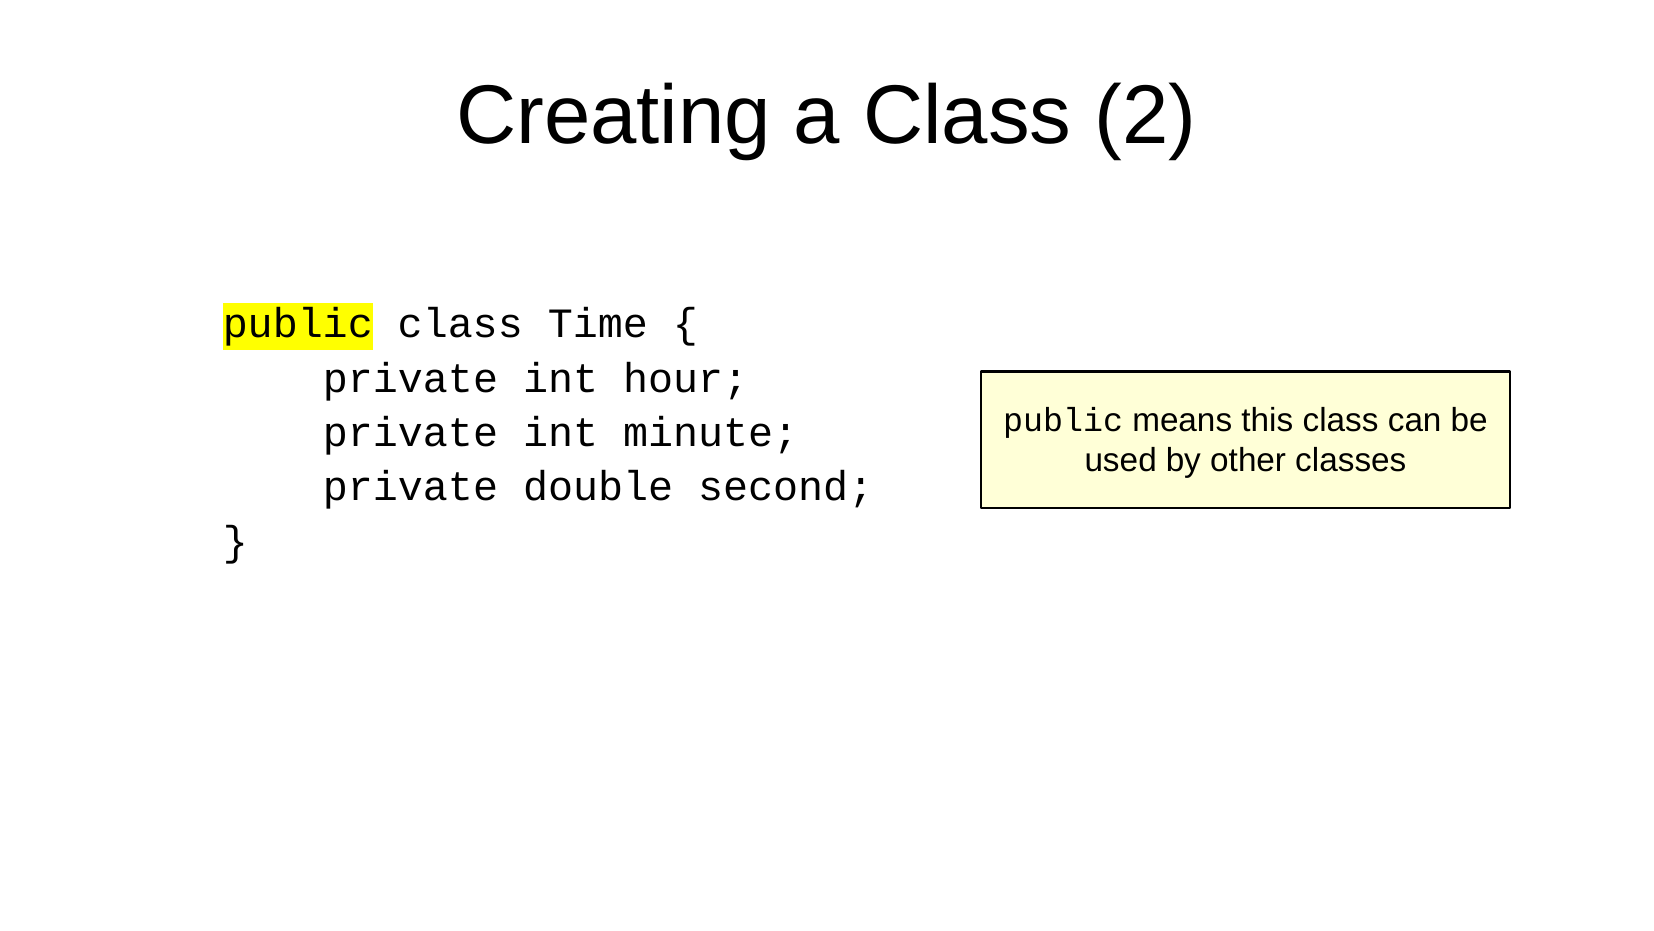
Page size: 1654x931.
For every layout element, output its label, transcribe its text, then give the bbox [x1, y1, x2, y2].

text_box public means this class can be used by other classes [981, 371, 1511, 509]
title Creating a Class (2) [82, 37, 1571, 193]
text_box public class Time { private int hour; private int minute; private double second; } [208, 288, 952, 793]
